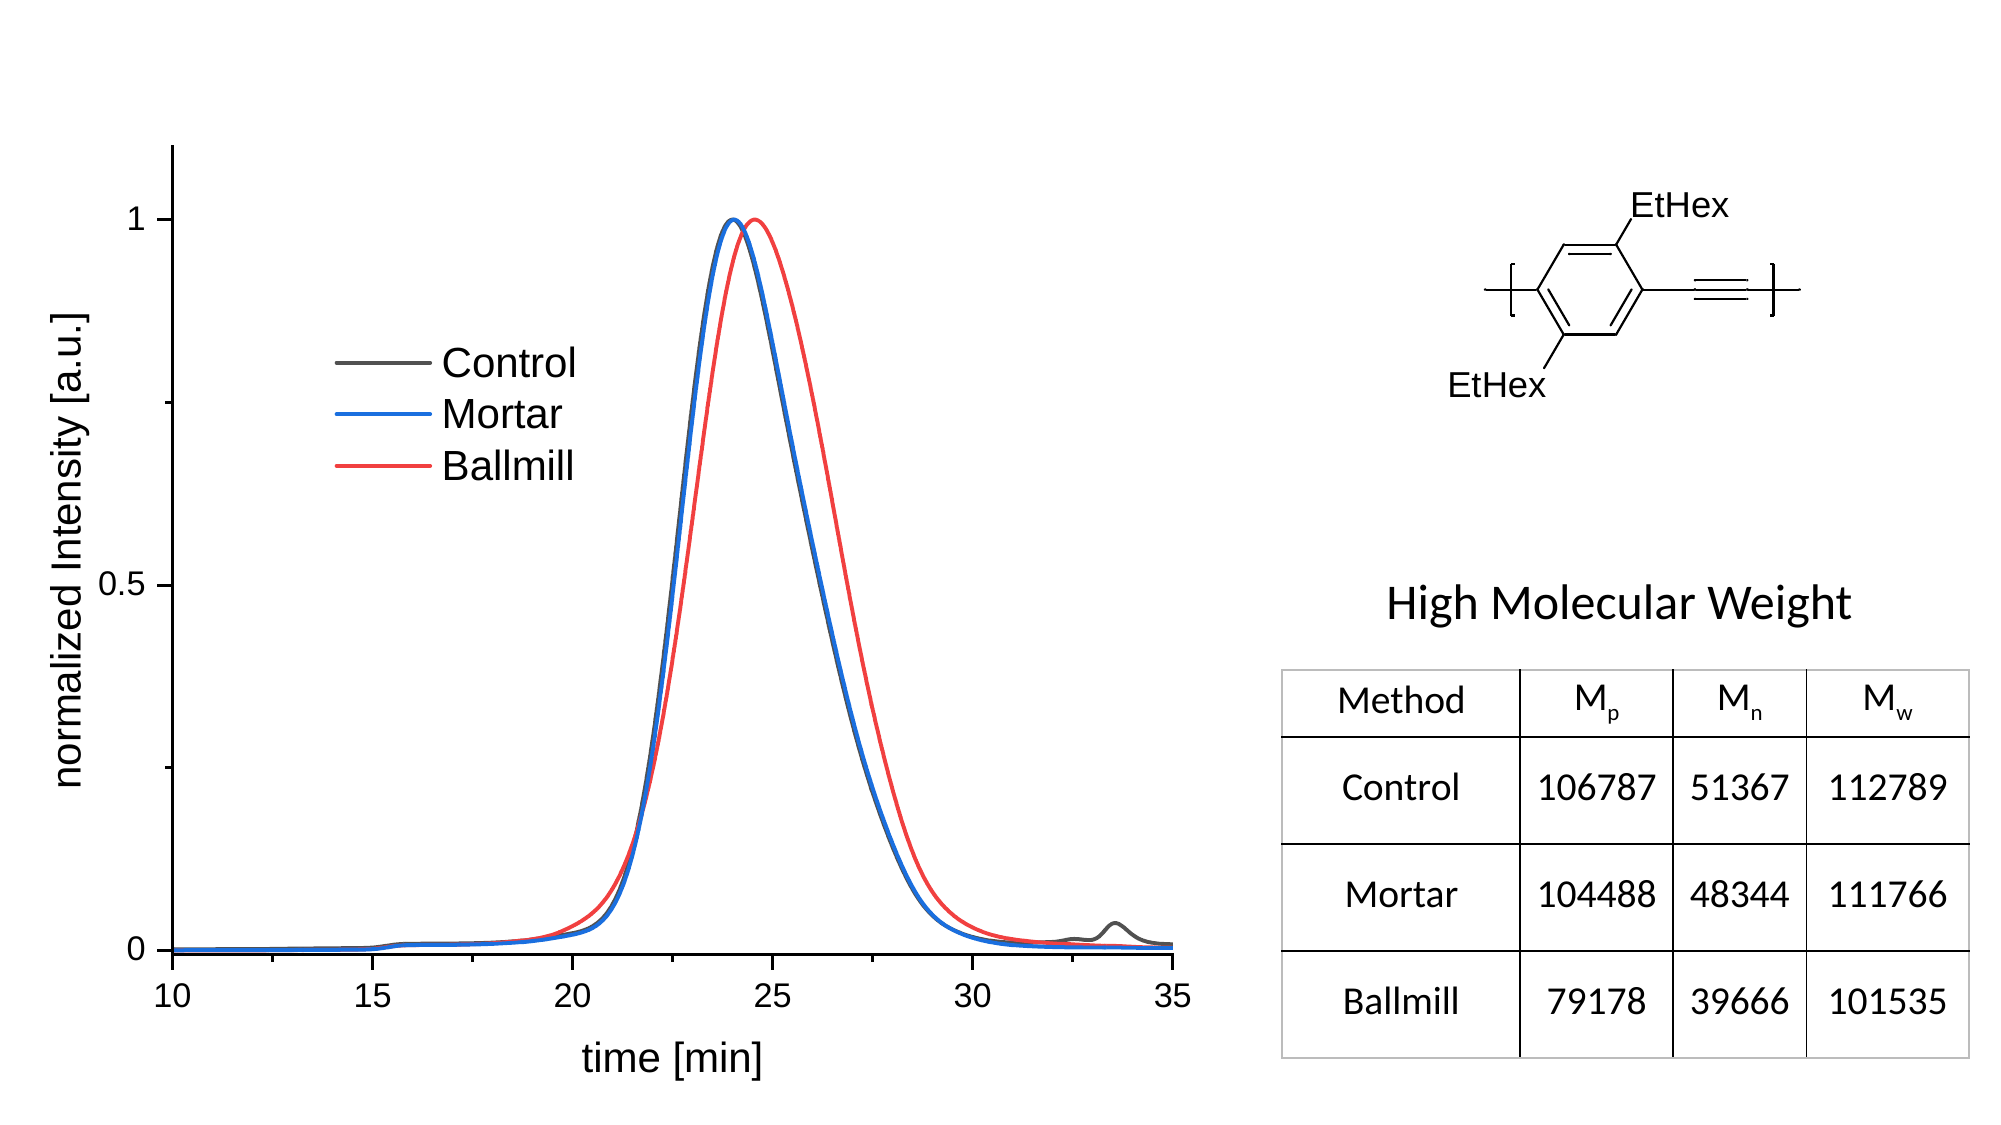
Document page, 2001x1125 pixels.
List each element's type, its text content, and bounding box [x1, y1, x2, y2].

chart [1443, 184, 1814, 412]
table_header Method [1283, 671, 1519, 736]
table_cell 112789 [1807, 738, 1968, 843]
table_cell 101535 [1807, 952, 1968, 1057]
table_cell Mortar [1283, 845, 1519, 950]
table_header Mn [1674, 671, 1806, 736]
table_cell 48344 [1674, 845, 1806, 950]
chart [0, 16, 1380, 1125]
table_cell 111766 [1807, 845, 1968, 950]
table_cell 106787 [1521, 738, 1672, 843]
table_cell Control [1283, 738, 1519, 843]
table_header Mw [1807, 671, 1968, 736]
text_box High Molecular Weight [1371, 562, 1868, 638]
table_header Mp [1521, 671, 1672, 736]
table_cell 51367 [1674, 738, 1806, 843]
table_cell 79178 [1521, 952, 1672, 1057]
table_cell 104488 [1521, 845, 1672, 950]
table_cell Ballmill [1283, 952, 1519, 1057]
table_cell 39666 [1674, 952, 1806, 1057]
